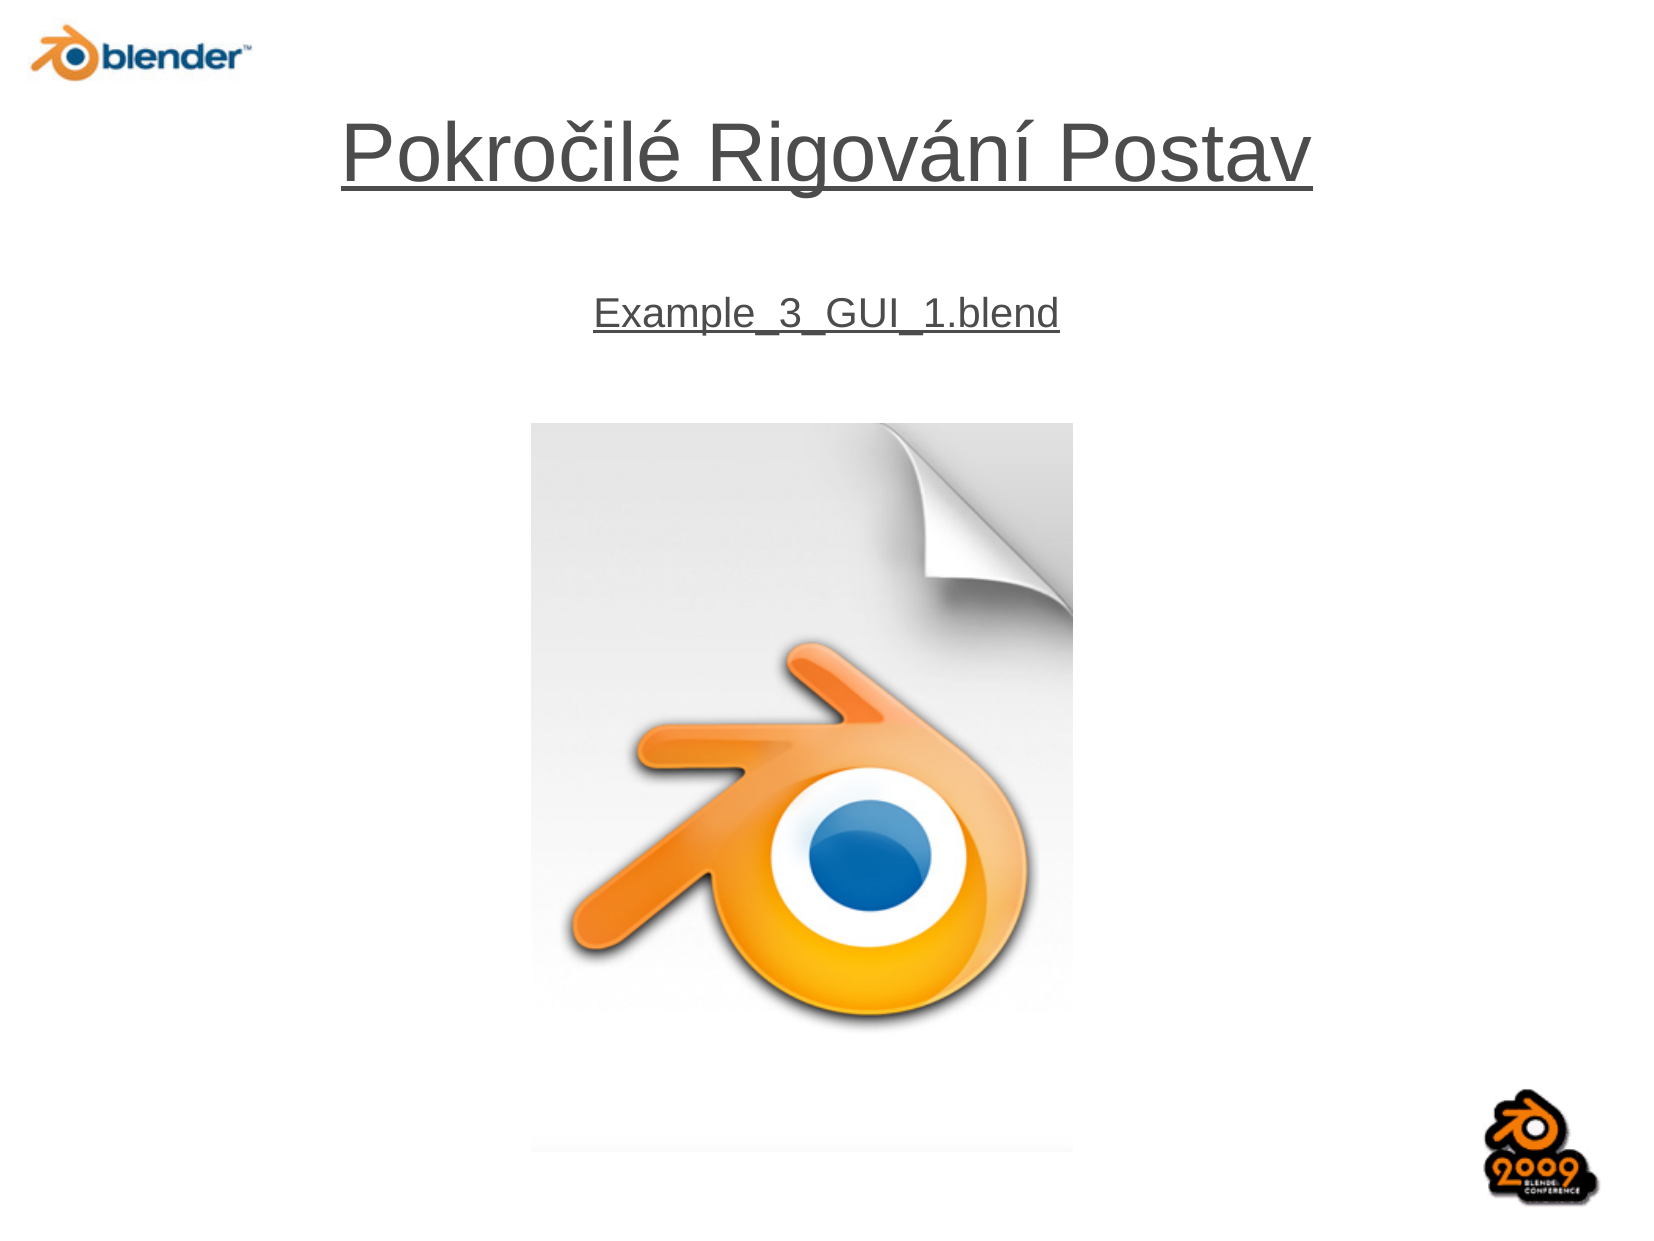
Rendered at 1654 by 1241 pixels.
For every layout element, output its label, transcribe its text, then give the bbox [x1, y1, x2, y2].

picture [1476, 1085, 1602, 1211]
list Example_3_GUI_1.blend [82, 290, 1571, 1109]
title Pokročilé Rigování Postav [82, 49, 1571, 257]
picture [531, 423, 1073, 1152]
picture [15, 18, 266, 89]
